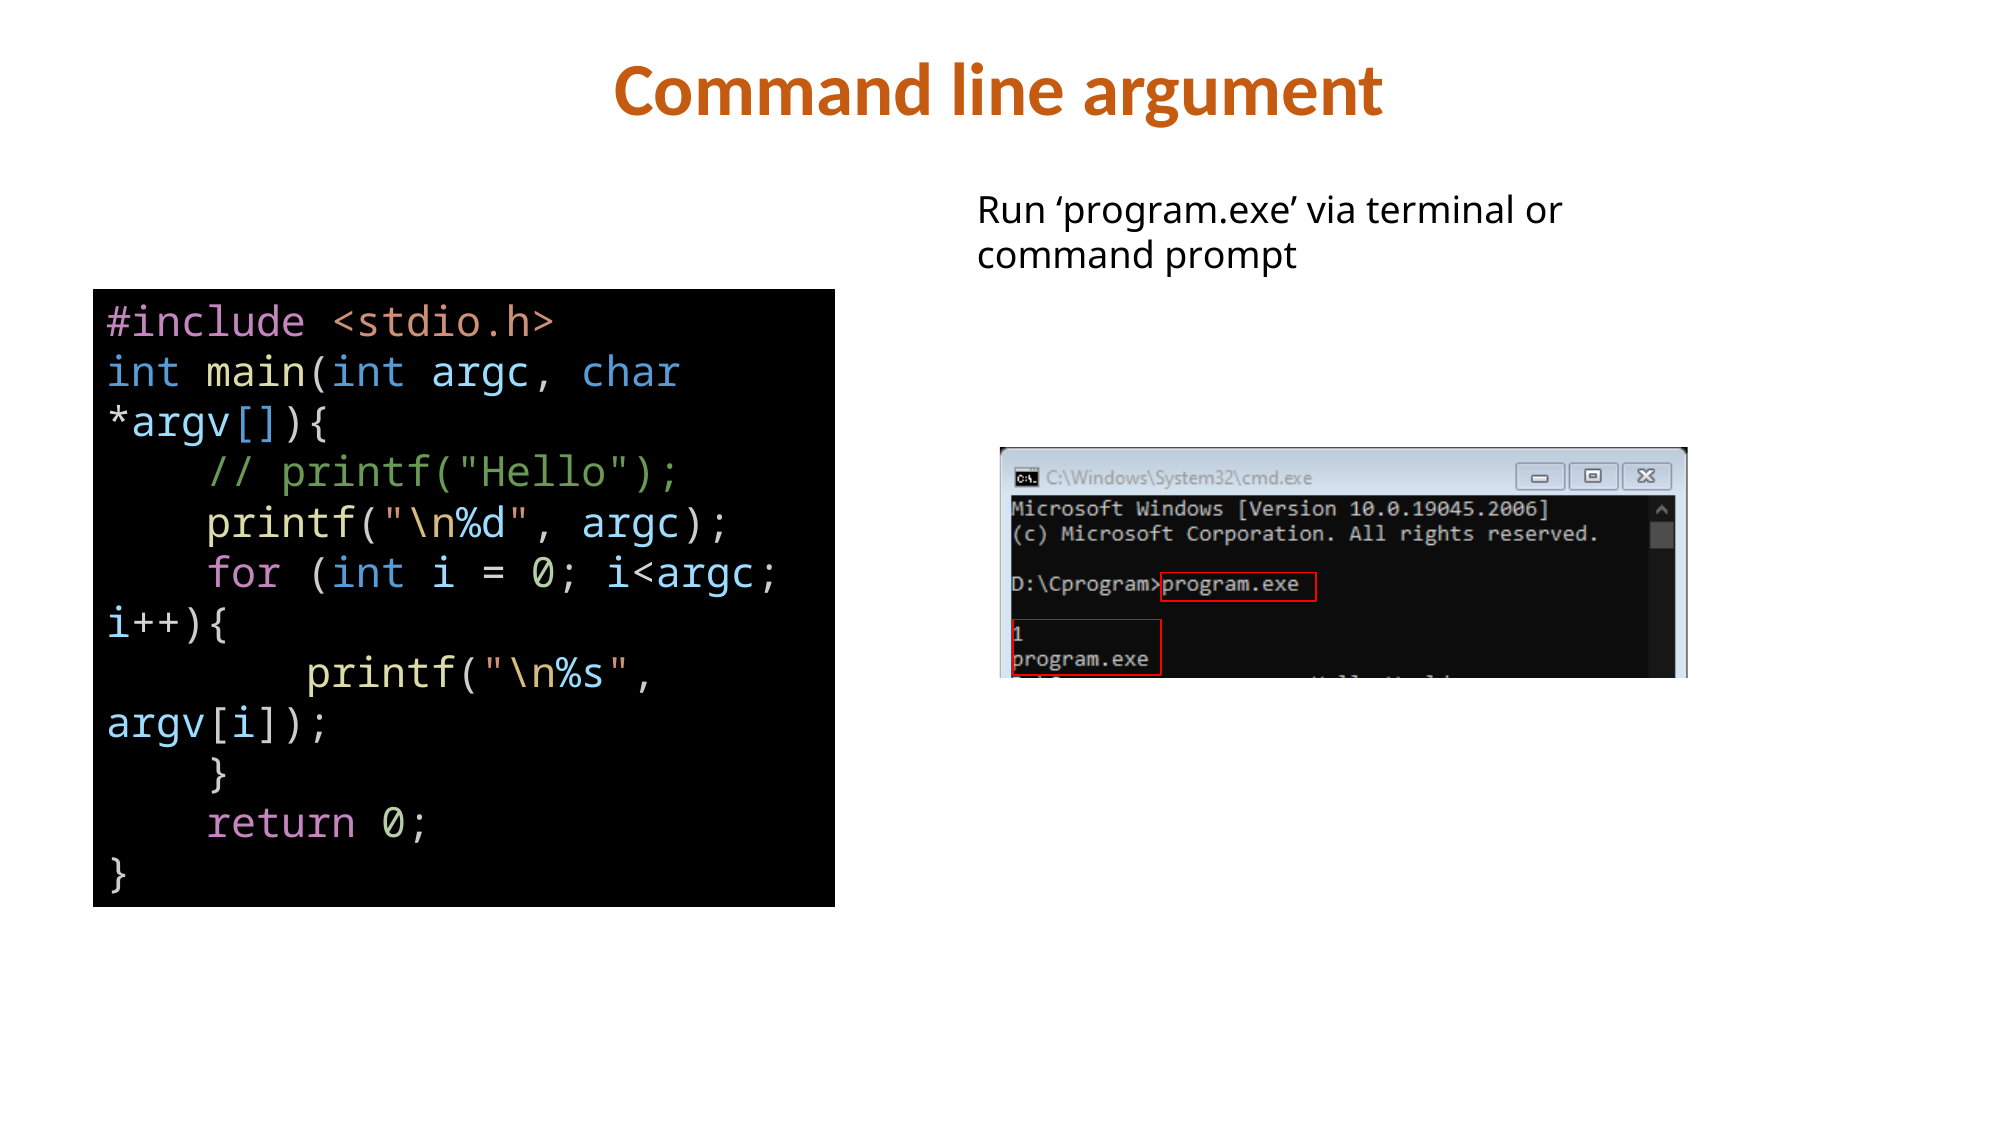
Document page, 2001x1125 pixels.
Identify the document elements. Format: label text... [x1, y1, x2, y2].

picture [999, 447, 1688, 678]
text_box Command line argument [580, 33, 1420, 140]
text_box Run ‘program.exe’ via terminal or command prompt [961, 178, 1673, 285]
text_box #include <stdio.h> int main(int argc, char *argv[]){ // printf("Hello"); printf("\n%d", argc); for (int i = 0; i<argc; i++){ printf("\n%s", argv[i]); } return 0; } [91, 287, 837, 909]
